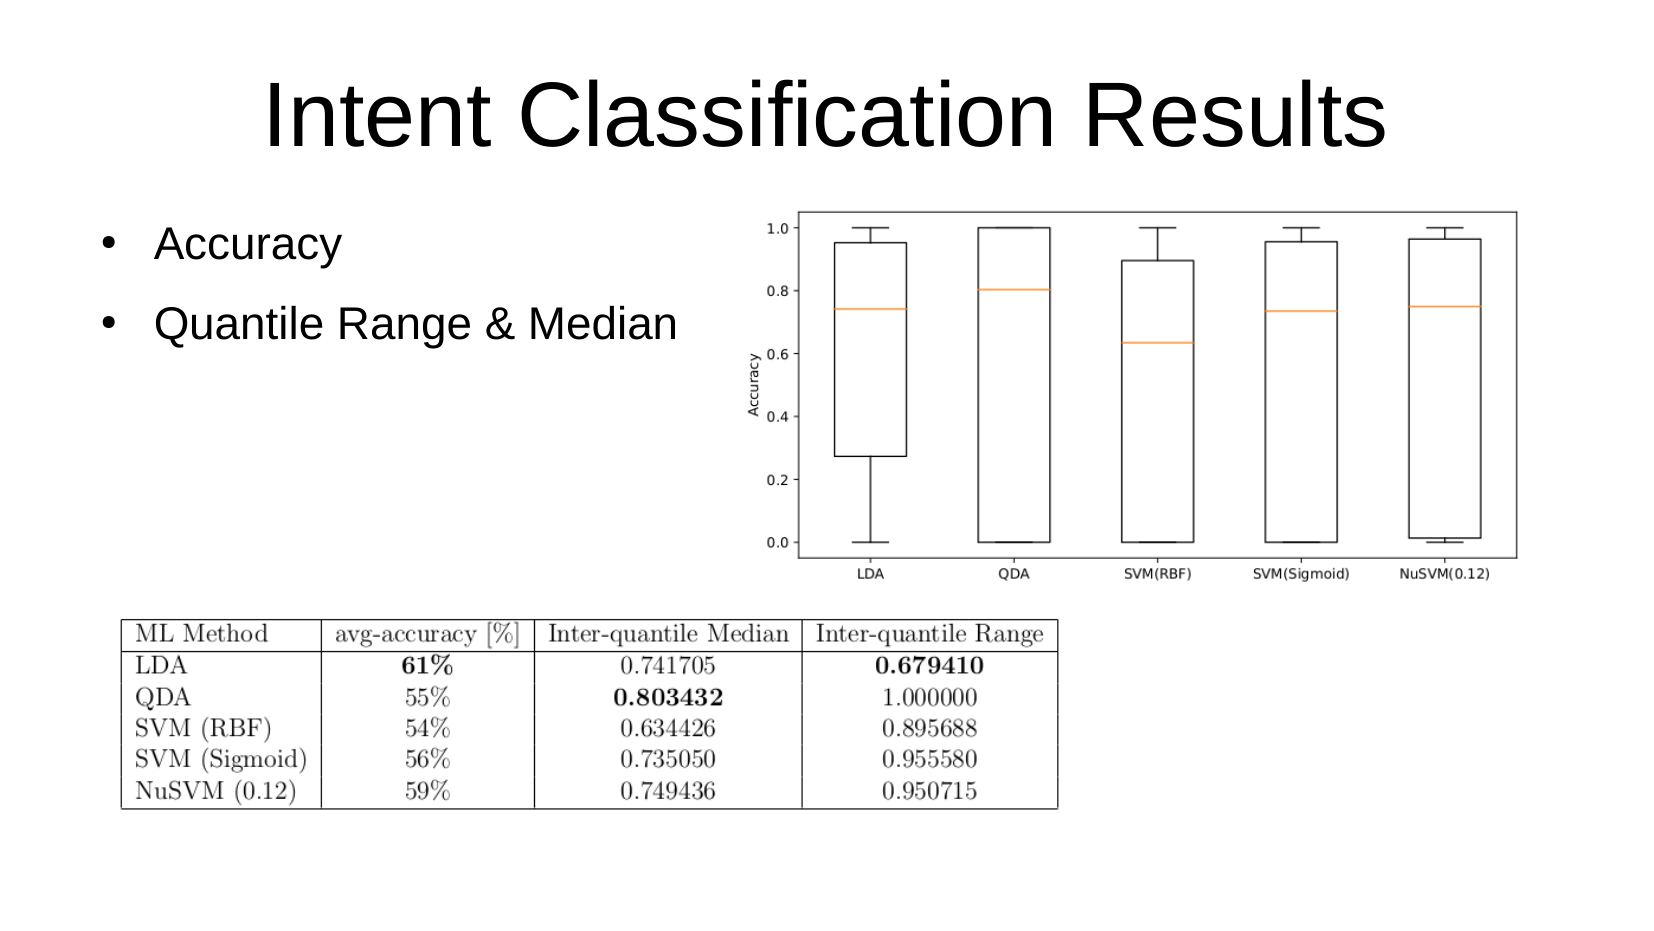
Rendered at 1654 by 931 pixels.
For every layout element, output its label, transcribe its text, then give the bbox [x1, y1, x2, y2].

title Intent Classification Results [82, 37, 1571, 193]
picture [90, 615, 1081, 826]
picture [726, 192, 1546, 589]
list Accuracy Quantile Range & Median [82, 217, 1572, 758]
